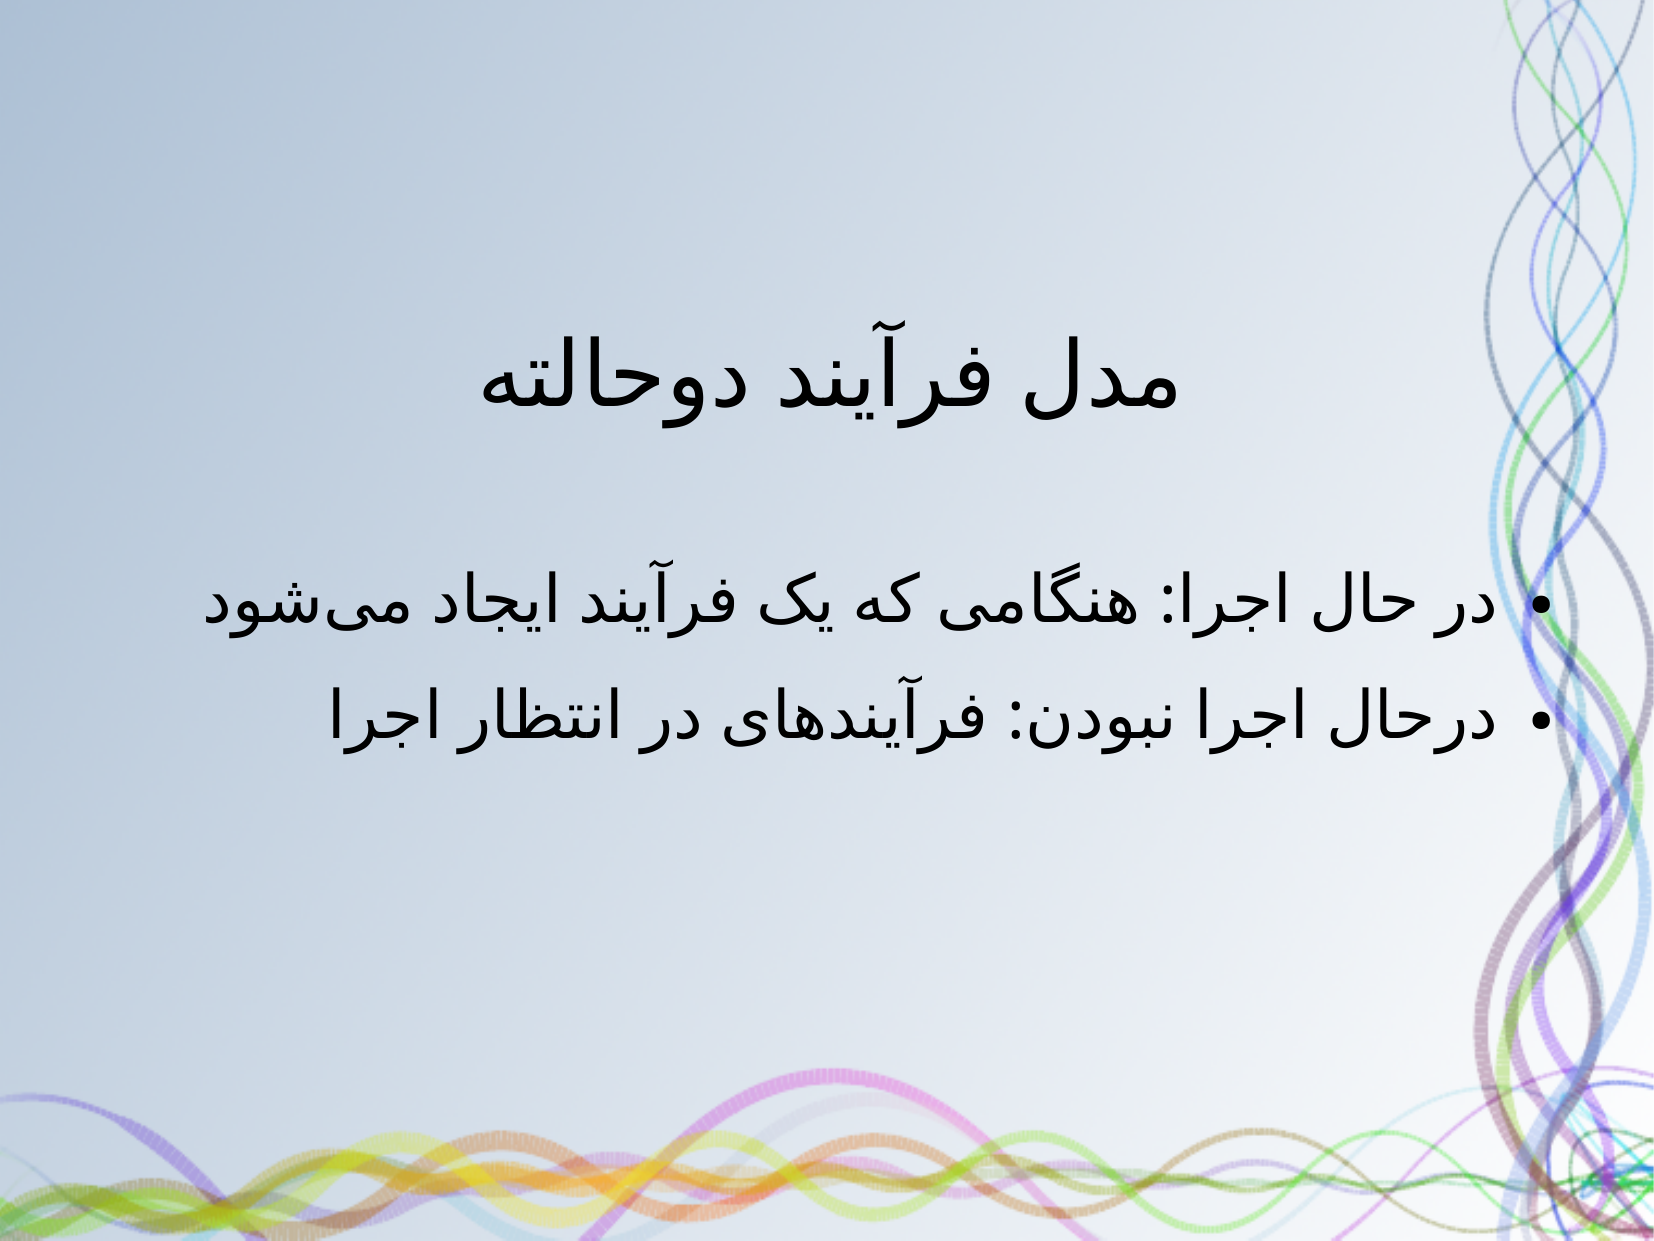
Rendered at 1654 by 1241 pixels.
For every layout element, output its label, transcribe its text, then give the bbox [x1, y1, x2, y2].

picture [0, 0, 1654, 1241]
list در حال اجرا: هنگامی که یک فرآیند ایجاد می‌شود درحال اجرا نبودن: فرآیندهای در انتظار اجرا [82, 562, 1571, 1109]
title مدل فرآیند دوحالته [86, 280, 1576, 488]
